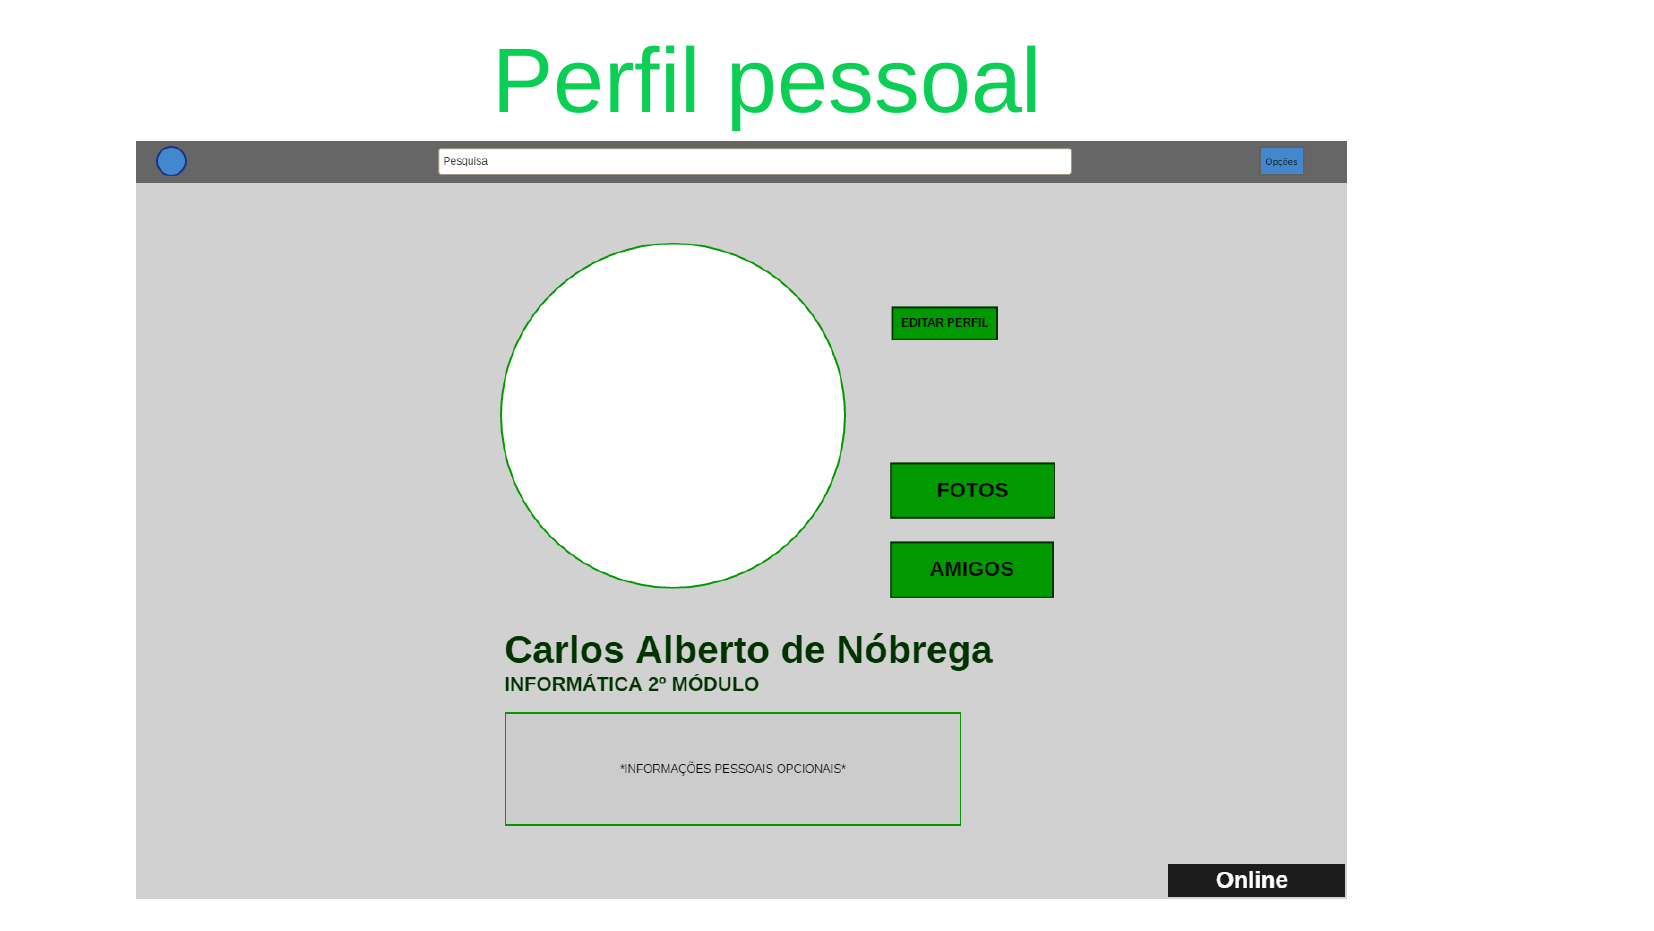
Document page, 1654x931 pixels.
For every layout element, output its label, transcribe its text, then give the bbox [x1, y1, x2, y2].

text_box Perfil pessoal [23, 0, 1512, 154]
picture [136, 141, 1347, 899]
